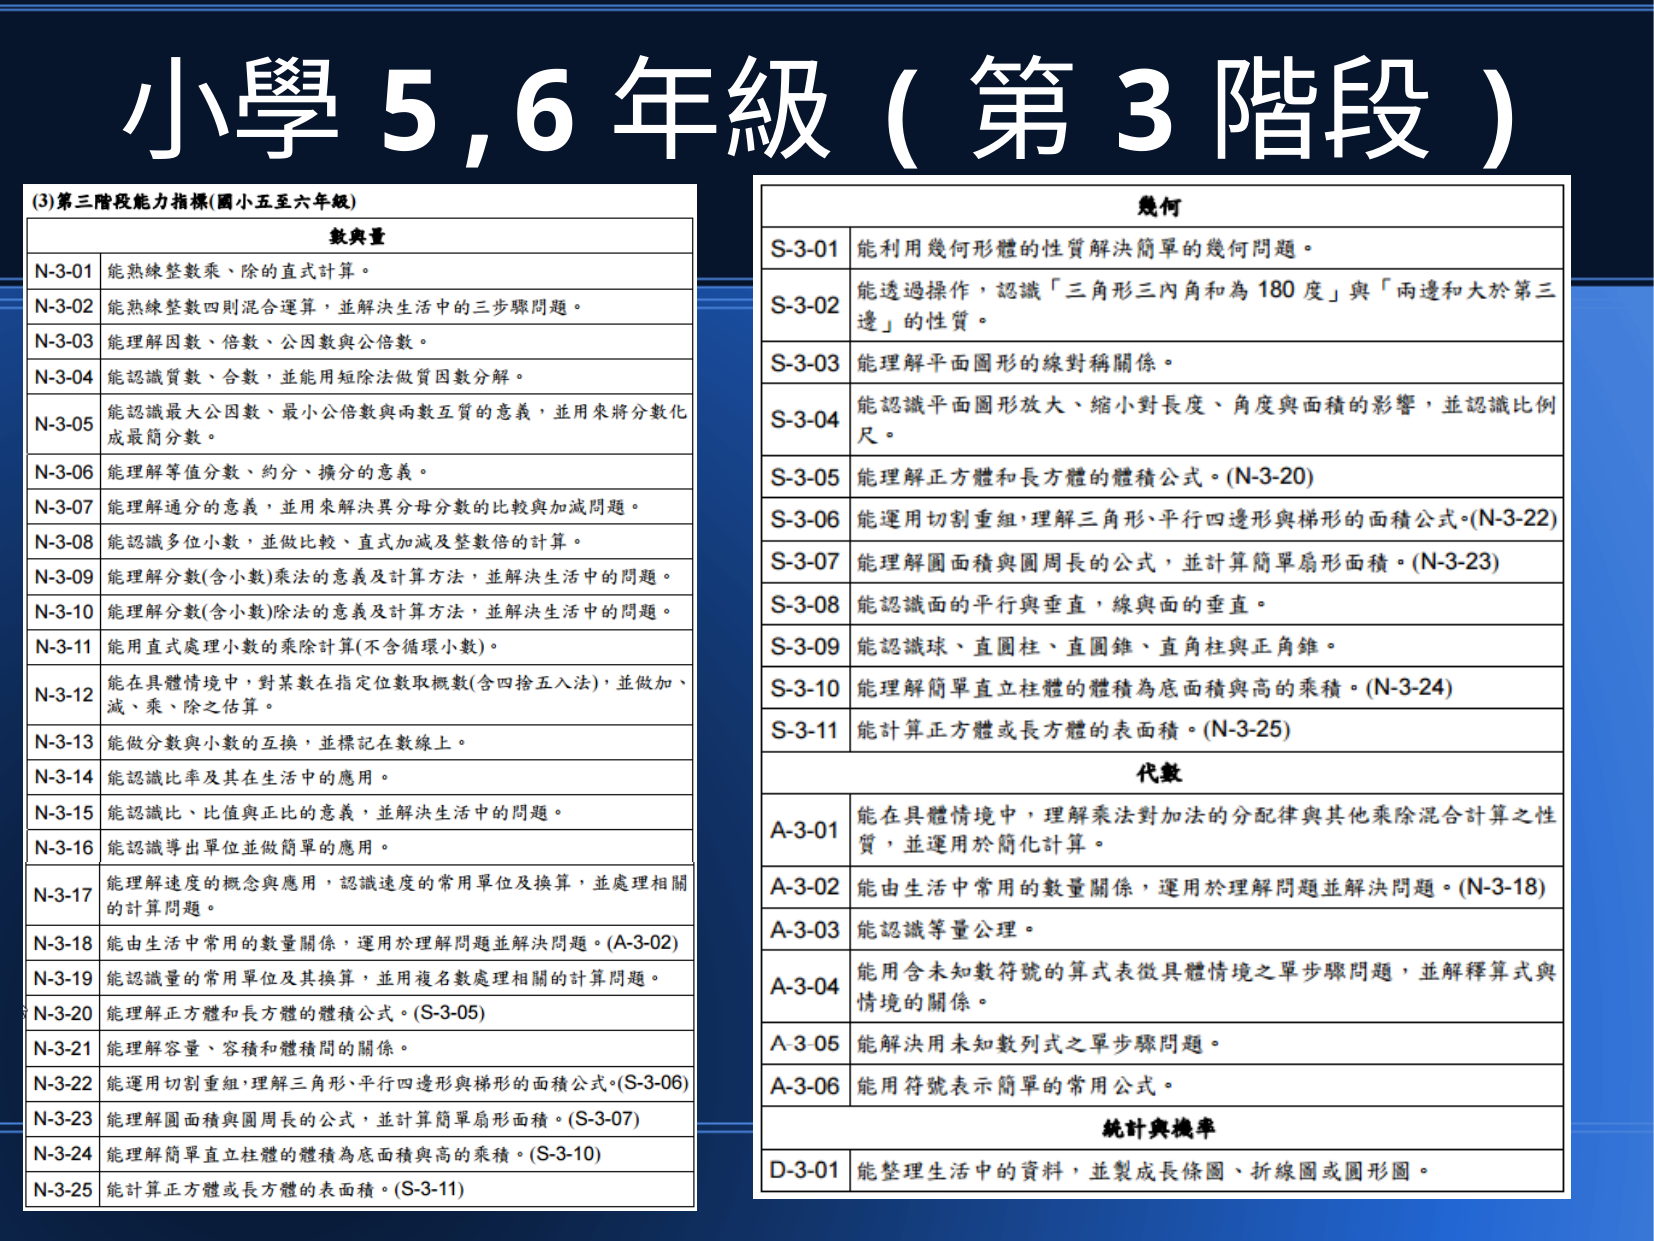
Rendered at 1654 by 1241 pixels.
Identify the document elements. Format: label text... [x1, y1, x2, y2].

picture [0, 0, 1654, 1241]
title 小學5,6年級(第3階段) [82, 33, 1571, 170]
